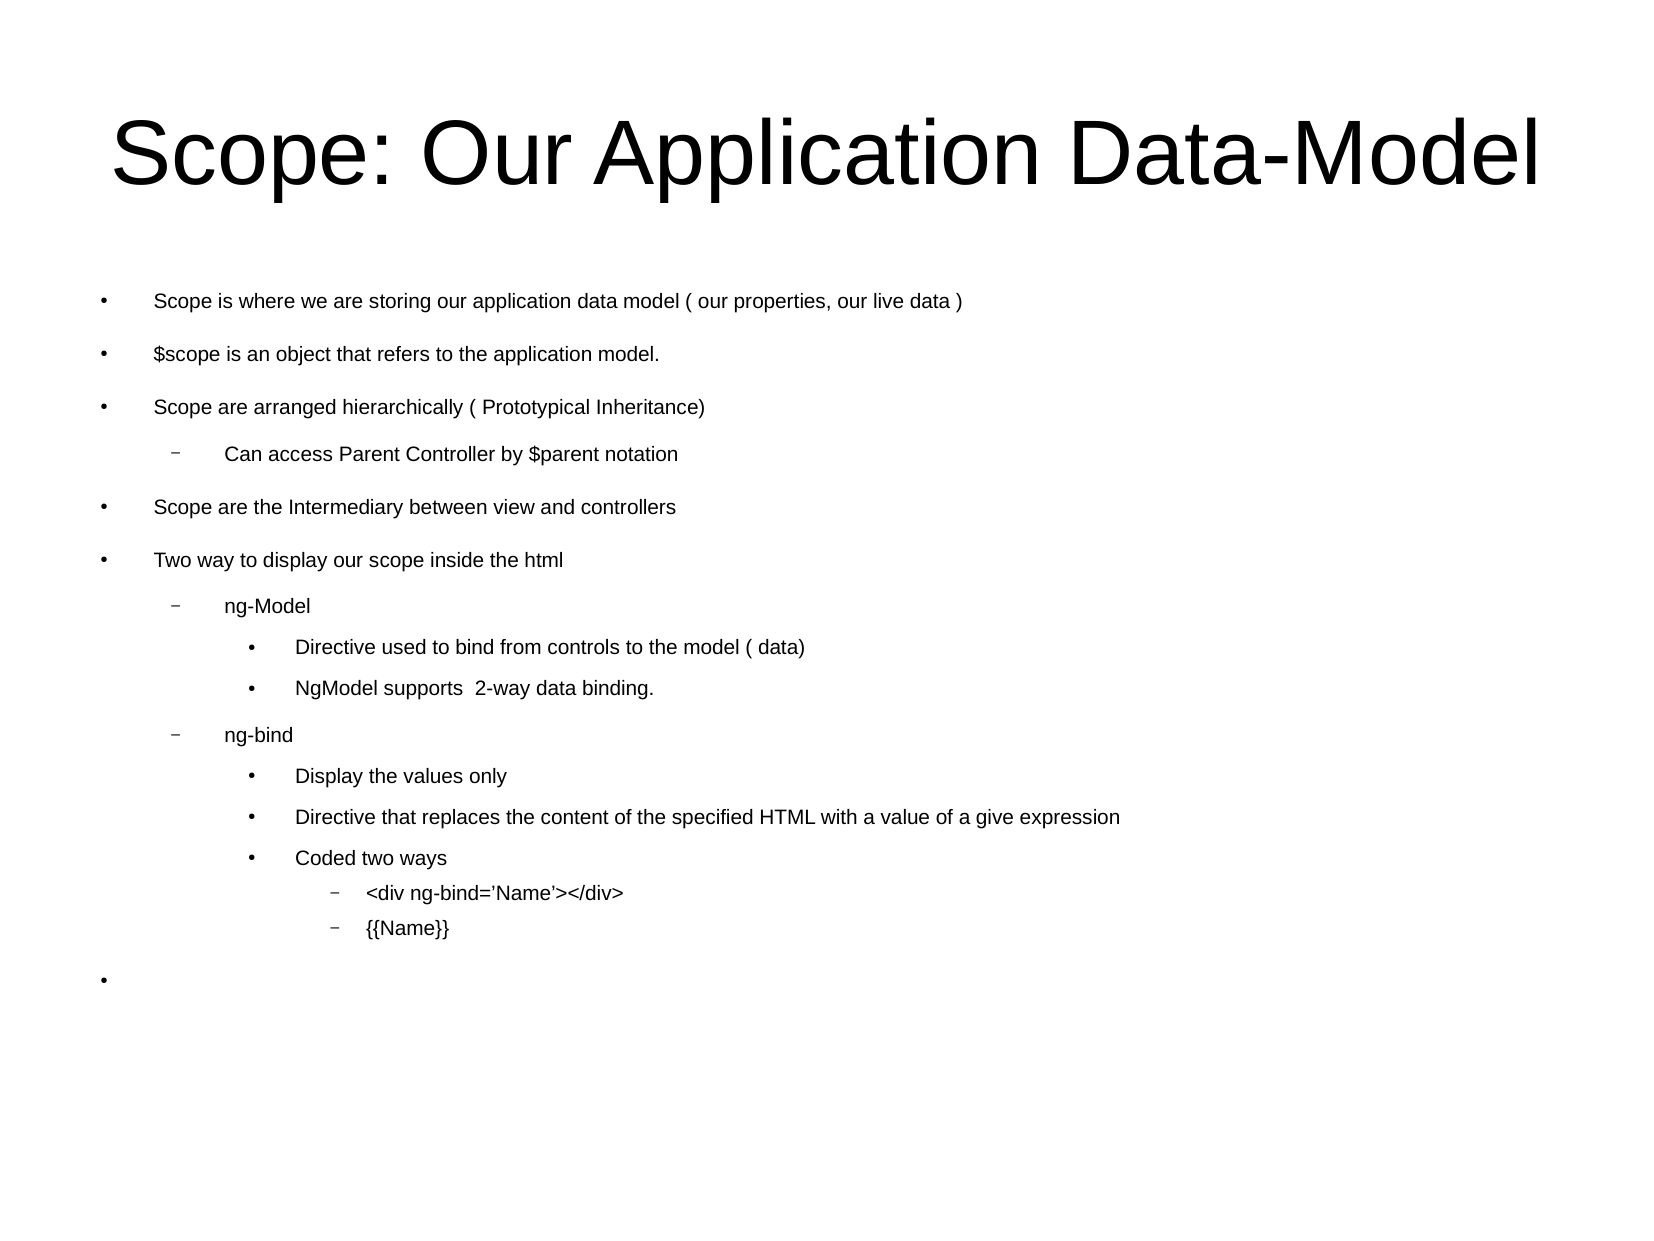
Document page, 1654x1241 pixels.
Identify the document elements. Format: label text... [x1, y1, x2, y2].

title Scope: Our Application Data-Model [82, 49, 1571, 257]
list Scope is where we are storing our application data model ( our properties, our live data ) $scope is an object that refers to the application model. Scope are arranged hierarchically ( Prototypical Inheritance) Can access Parent Controller by $parent notation Scope are the Intermediary between view and controllers Two way to display our scope inside the html ng-Model Directive used to bind from controls to the model ( data) NgModel supports 2-way data binding. ng-bind Display the values only Directive that replaces the content of the specified HTML with a value of a give expression Coded two ways <div ng-bind=’Name’></div> {{Name}} [82, 290, 1571, 1231]
